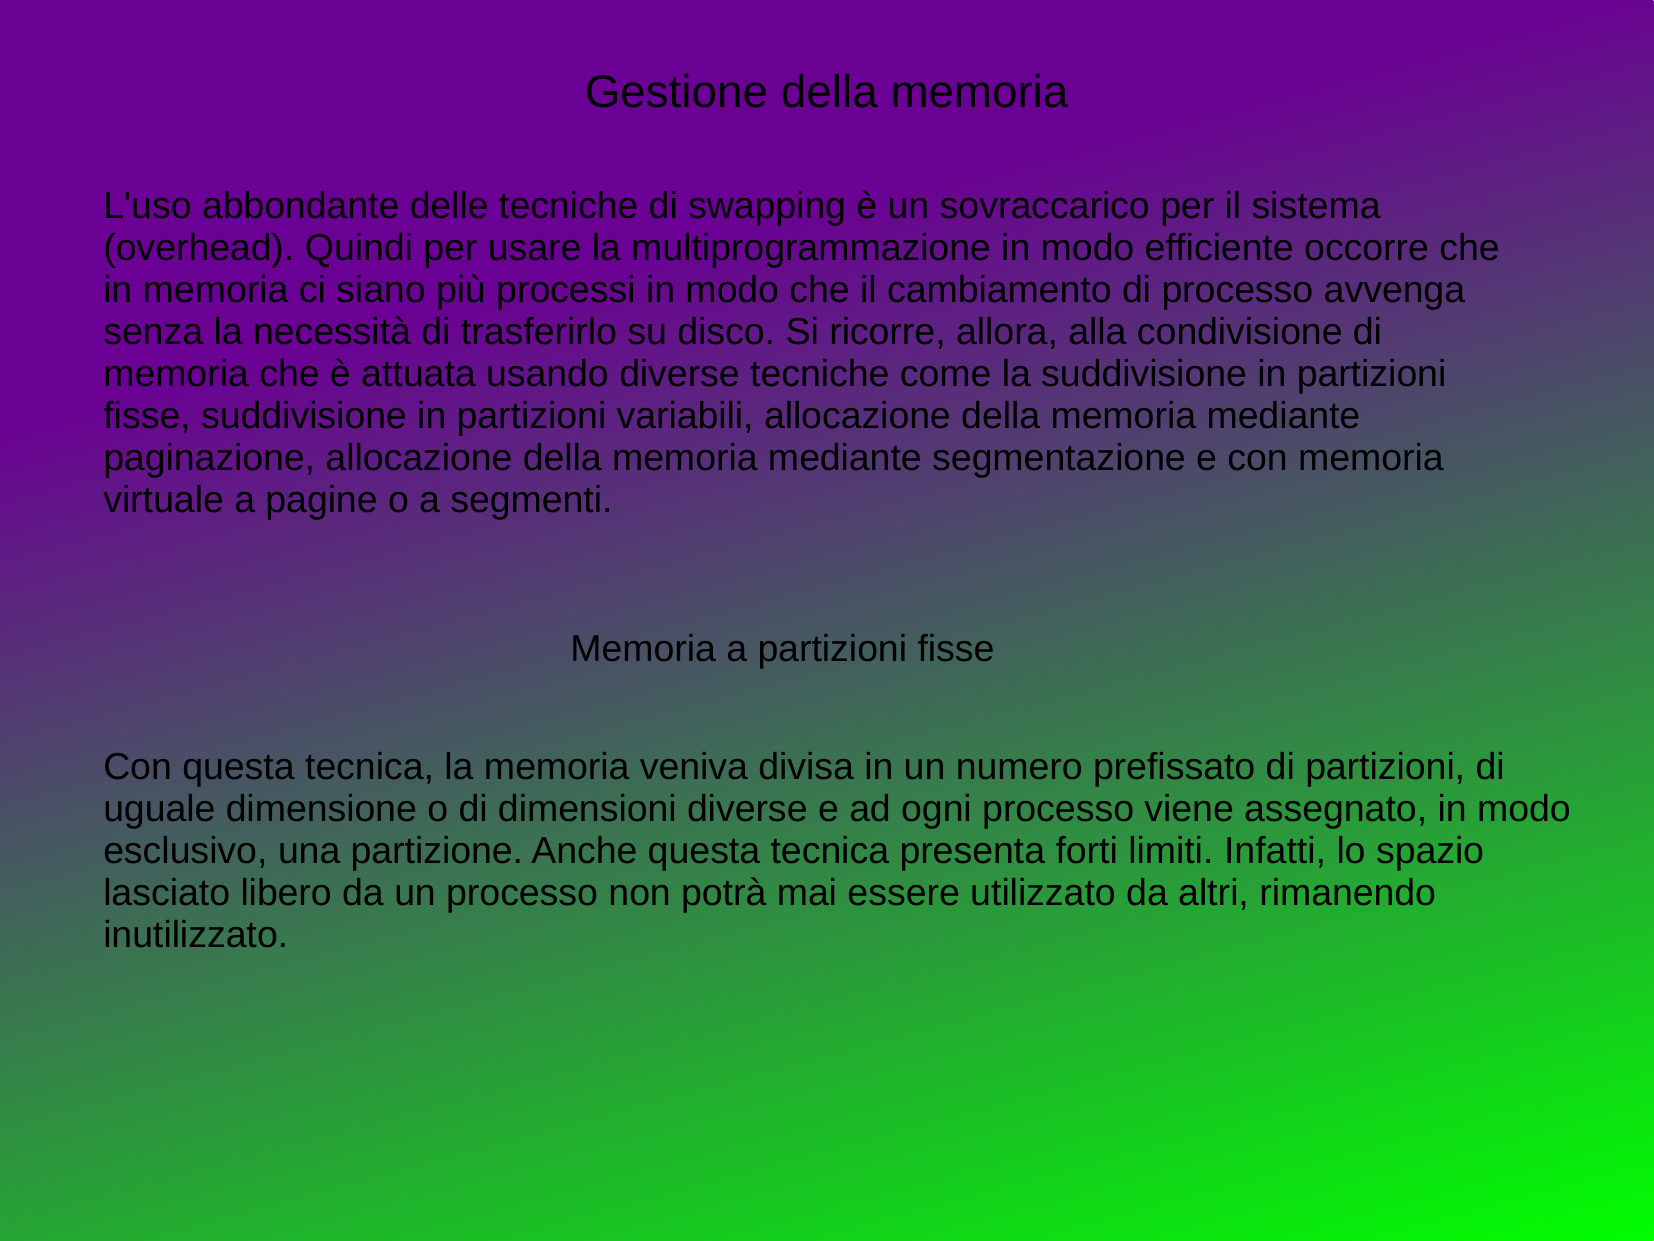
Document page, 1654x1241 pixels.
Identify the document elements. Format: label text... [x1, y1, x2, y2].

text_box Memoria a partizioni fisse [265, 620, 1300, 677]
text_box Gestione della memoria [413, 59, 1241, 125]
text_box L'uso abbondante delle tecniche di swapping è un sovraccarico per il sistema (overhead). Quindi per usare la multiprogrammazione in modo efficiente occorre che in memoria ci siano più processi in modo che il cambiamento di processo avvenga senza la necessità di trasferirlo su disco. Si ricorre, allora, alla condivisione di memoria che è attuata usando diverse tecniche come la suddivisione in partizioni fisse, suddivisione in partizioni variabili, allocazione della memoria mediante paginazione, allocazione della memoria mediante segmentazione e con memoria virtuale a pagine o a segmenti. [88, 177, 1536, 529]
text_box Con questa tecnica, la memoria veniva divisa in un numero prefissato di partizioni, di uguale dimensione o di dimensioni diverse e ad ogni processo viene assegnato, in modo esclusivo, una partizione. Anche questa tecnica presenta forti limiti. Infatti, lo spazio lasciato libero da un processo non potrà mai essere utilizzato da altri, rimanendo inutilizzato. [88, 738, 1595, 964]
